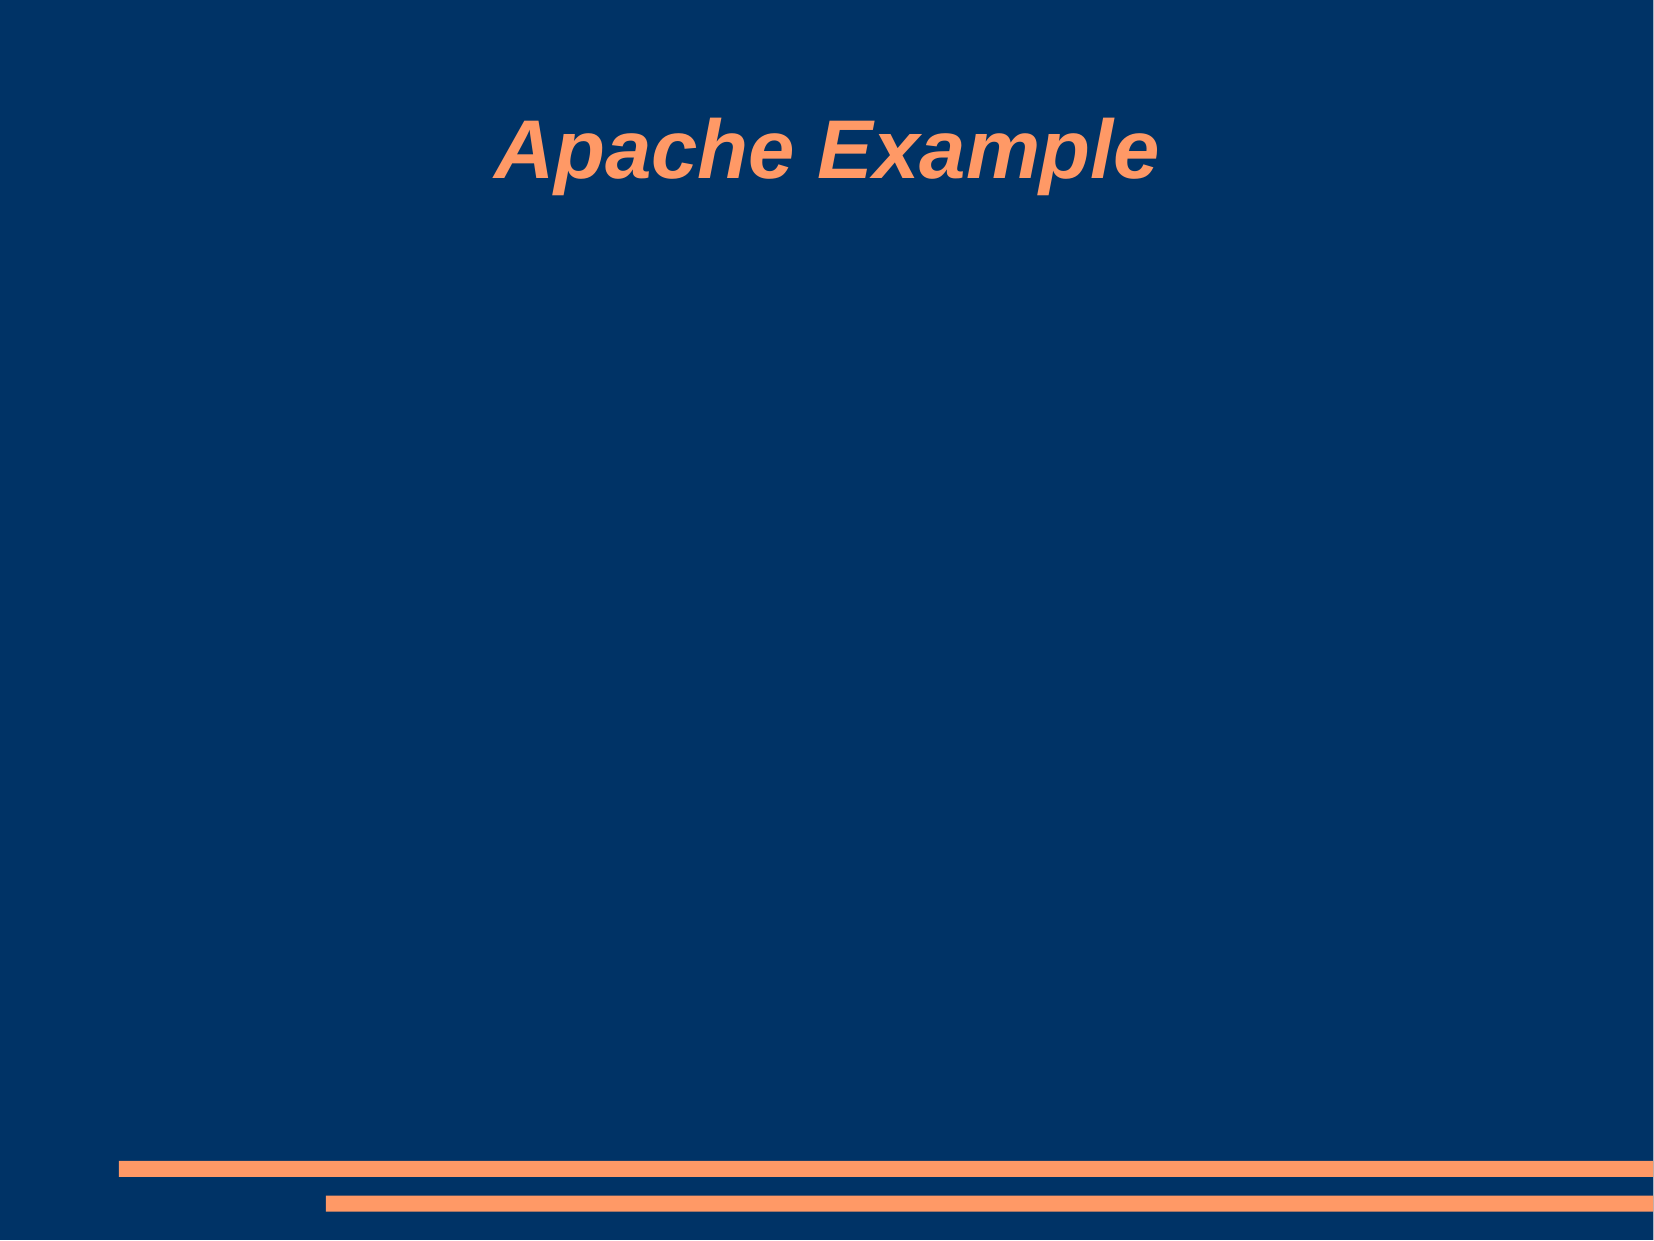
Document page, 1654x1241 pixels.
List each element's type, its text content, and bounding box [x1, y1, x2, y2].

title Apache Example [121, 53, 1534, 247]
